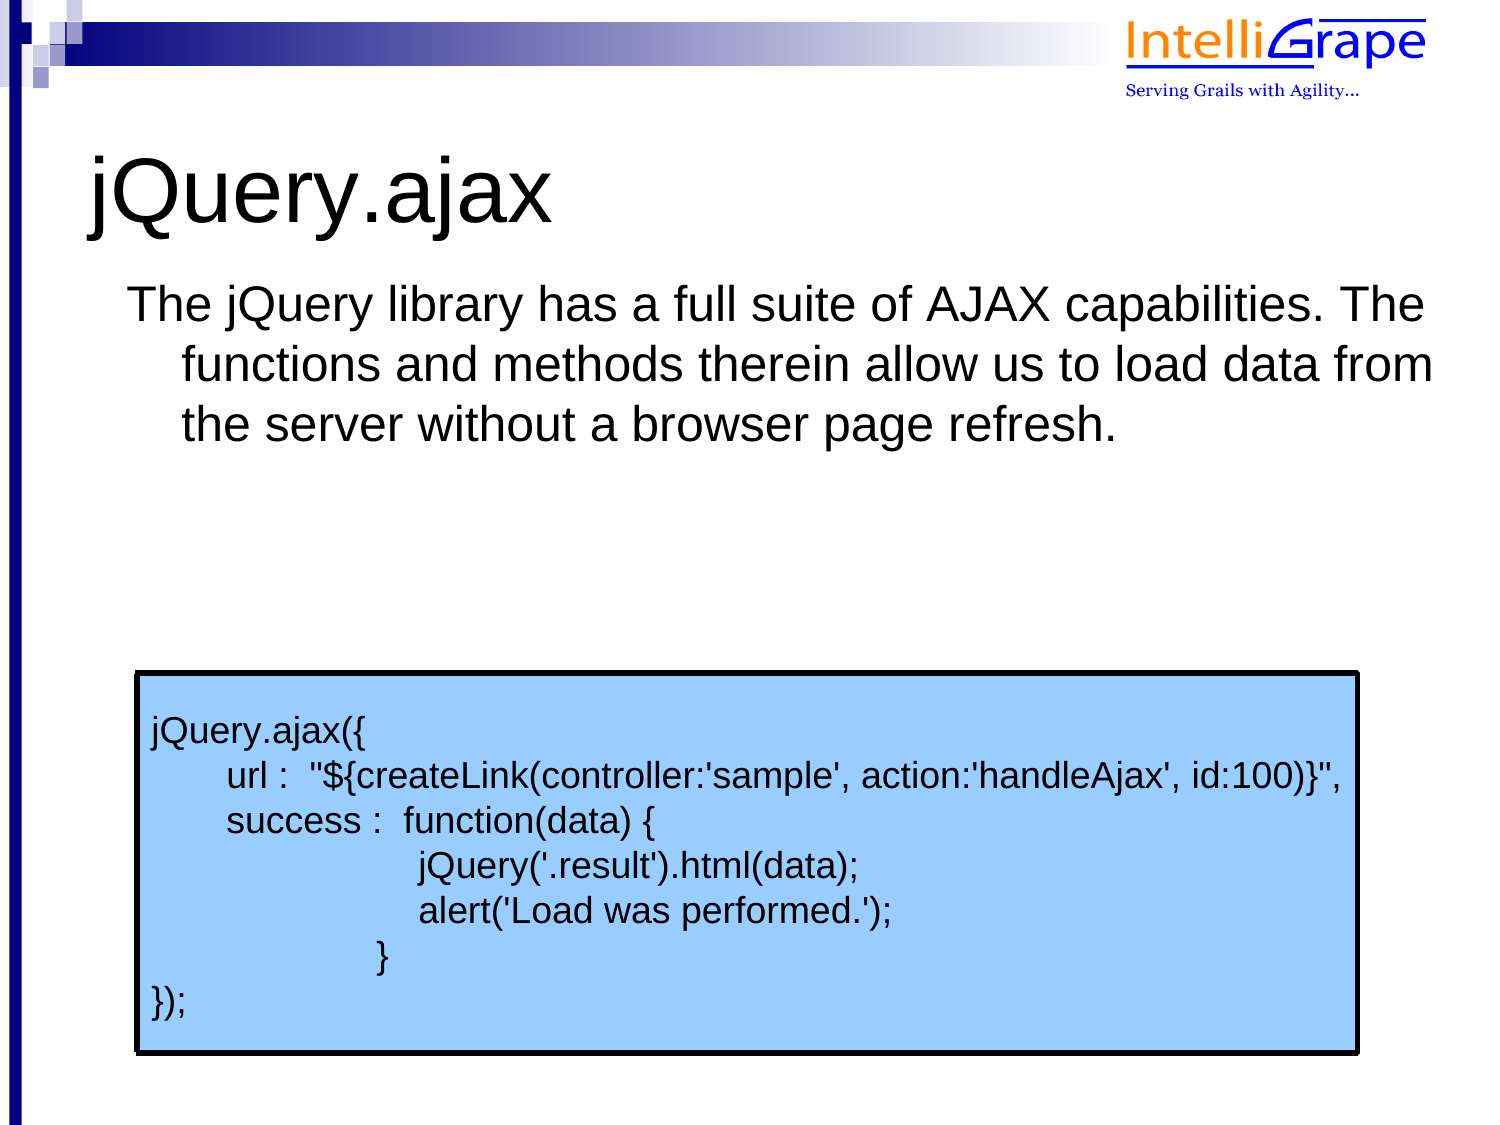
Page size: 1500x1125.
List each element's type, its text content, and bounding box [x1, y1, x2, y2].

title jQuery.ajax [74, 67, 1422, 263]
picture [1125, 12, 1426, 100]
list The jQuery library has a full suite of AJAX capabilities. The functions and methods therein allow us to load data from the server without a browser page refresh. [74, 263, 1463, 1125]
